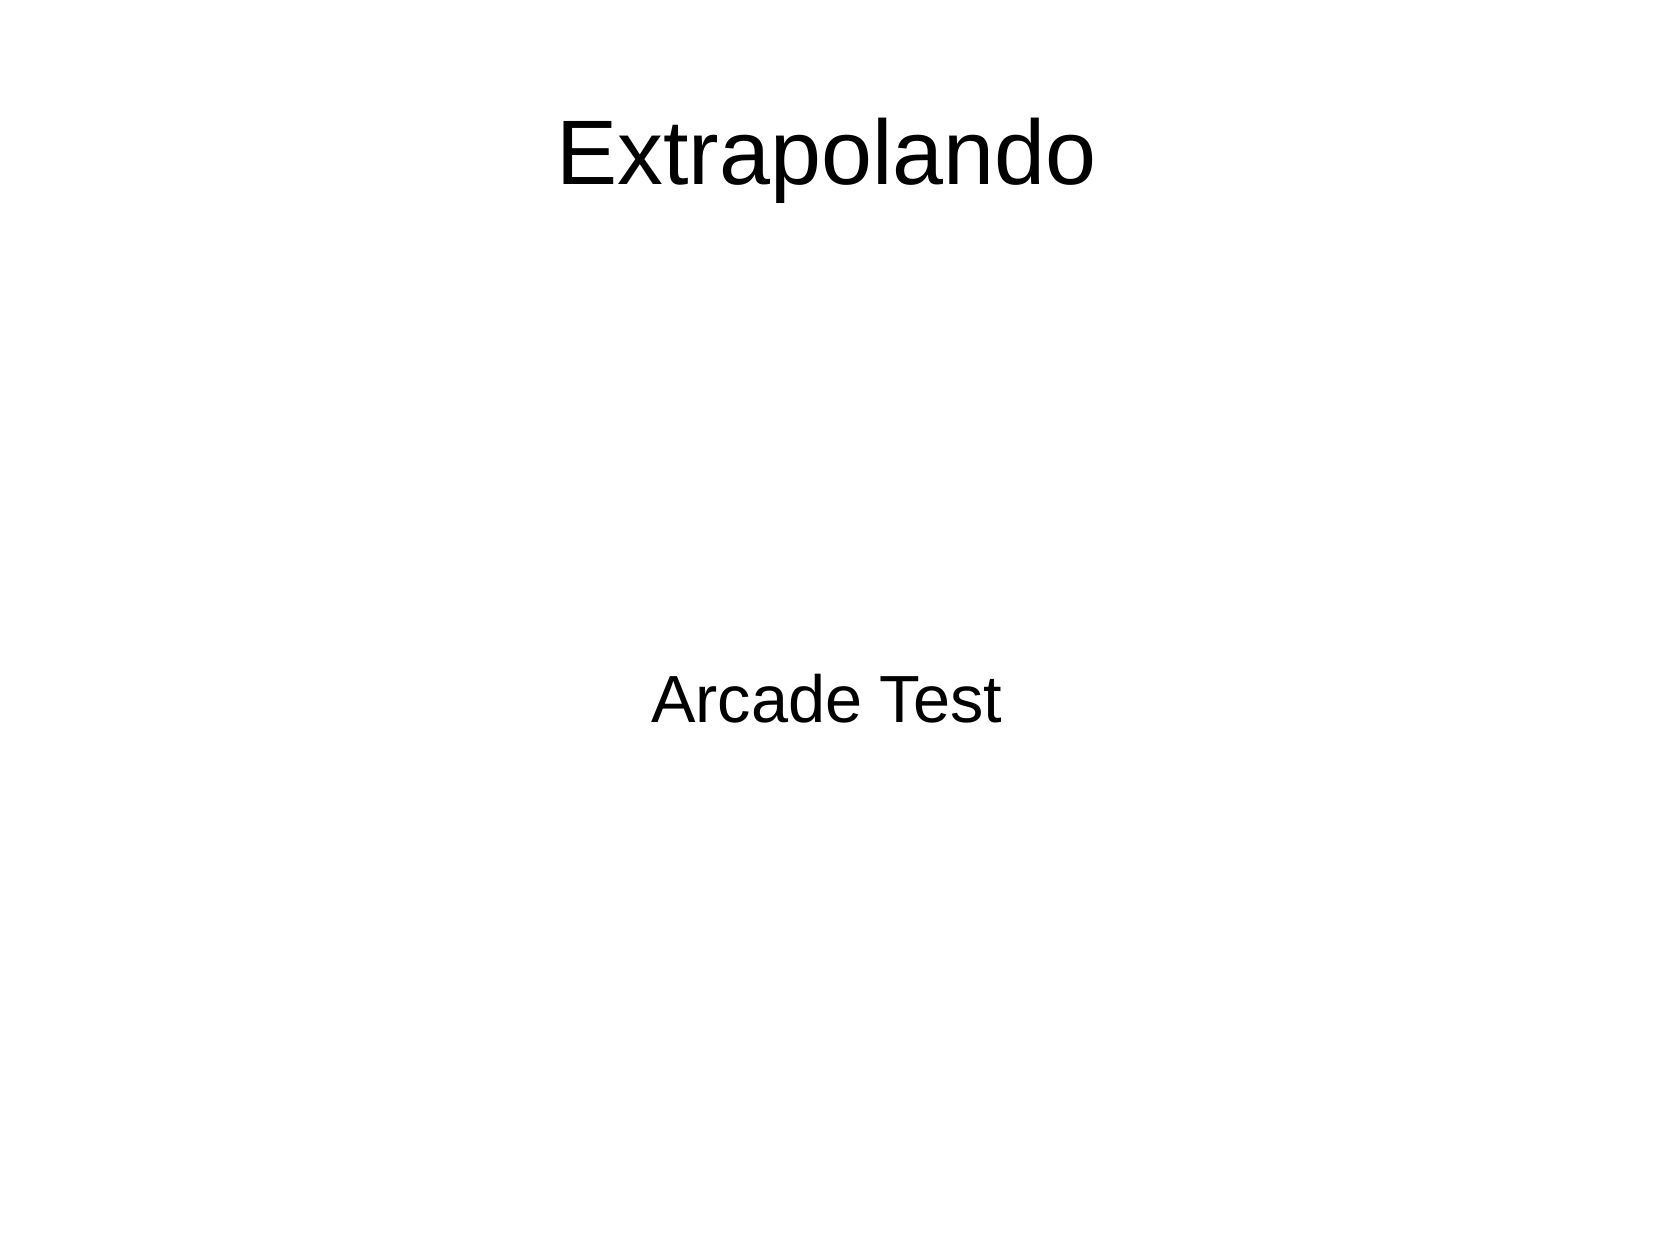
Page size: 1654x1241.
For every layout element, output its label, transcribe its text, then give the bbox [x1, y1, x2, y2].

title Extrapolando [82, 56, 1571, 250]
subtitle Arcade Test [82, 297, 1571, 1102]
